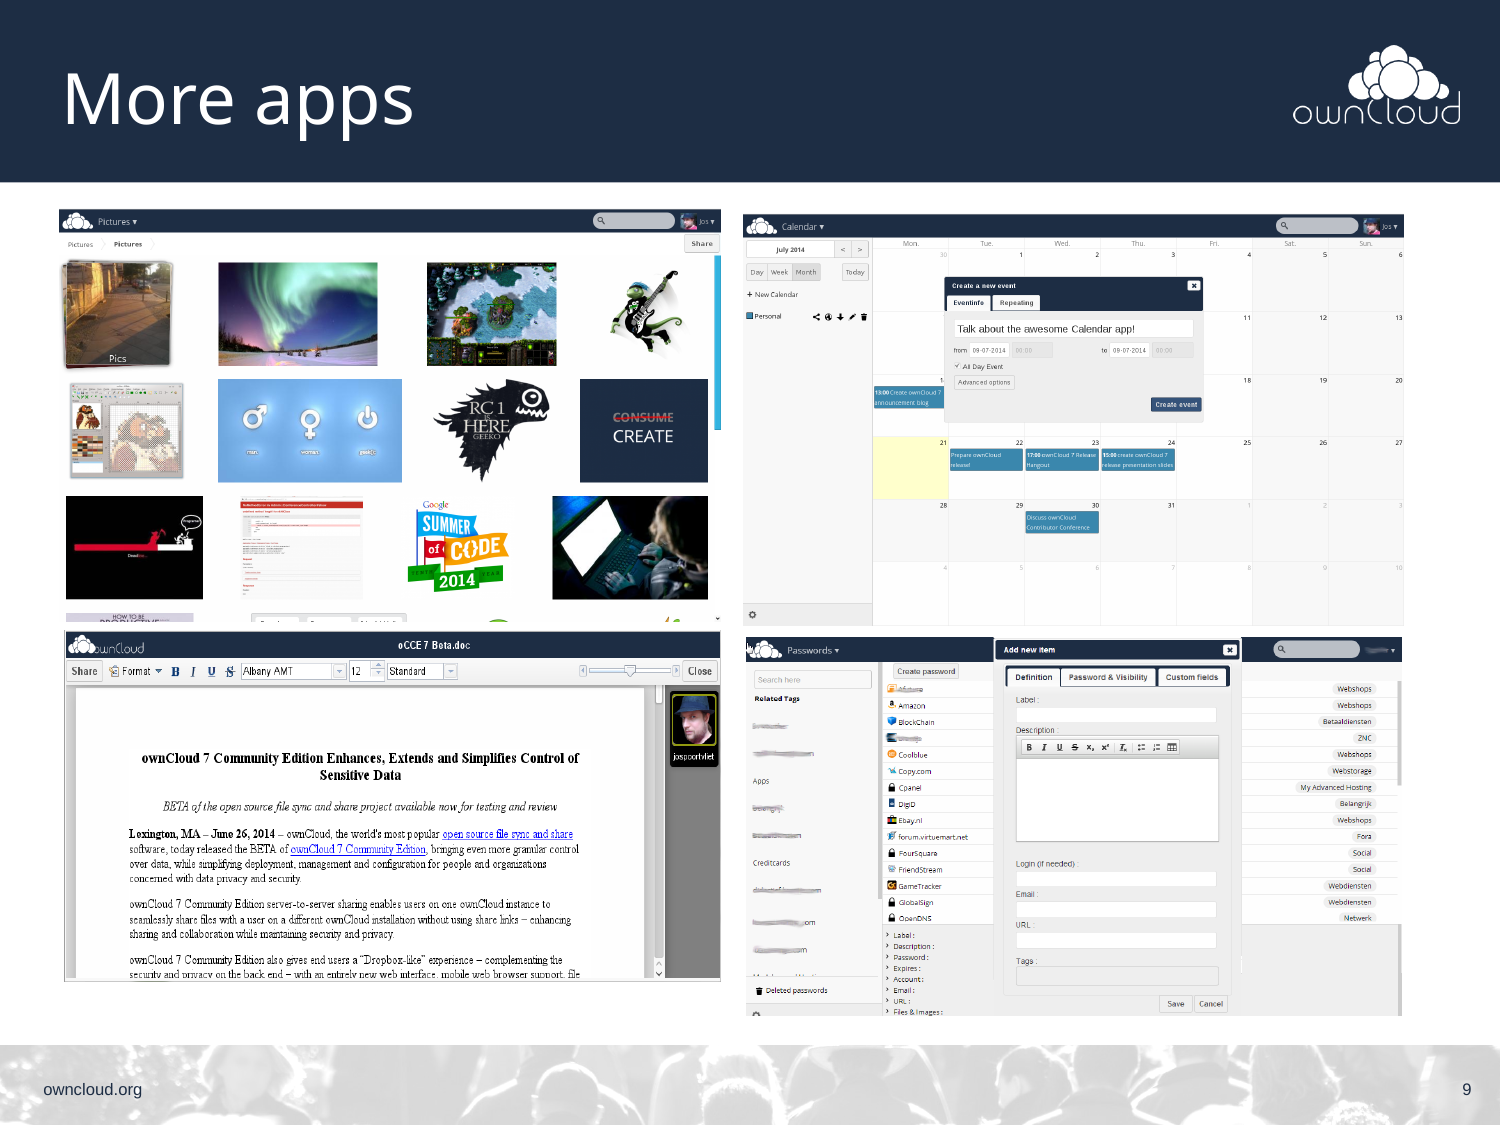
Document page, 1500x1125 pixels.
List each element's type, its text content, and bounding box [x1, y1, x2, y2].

picture [1293, 45, 1460, 124]
picture [743, 213, 1404, 626]
title More apps [46, 5, 1258, 187]
picture [59, 208, 721, 622]
picture [0, 1045, 1500, 1125]
picture [64, 630, 721, 983]
picture [746, 637, 1402, 1016]
